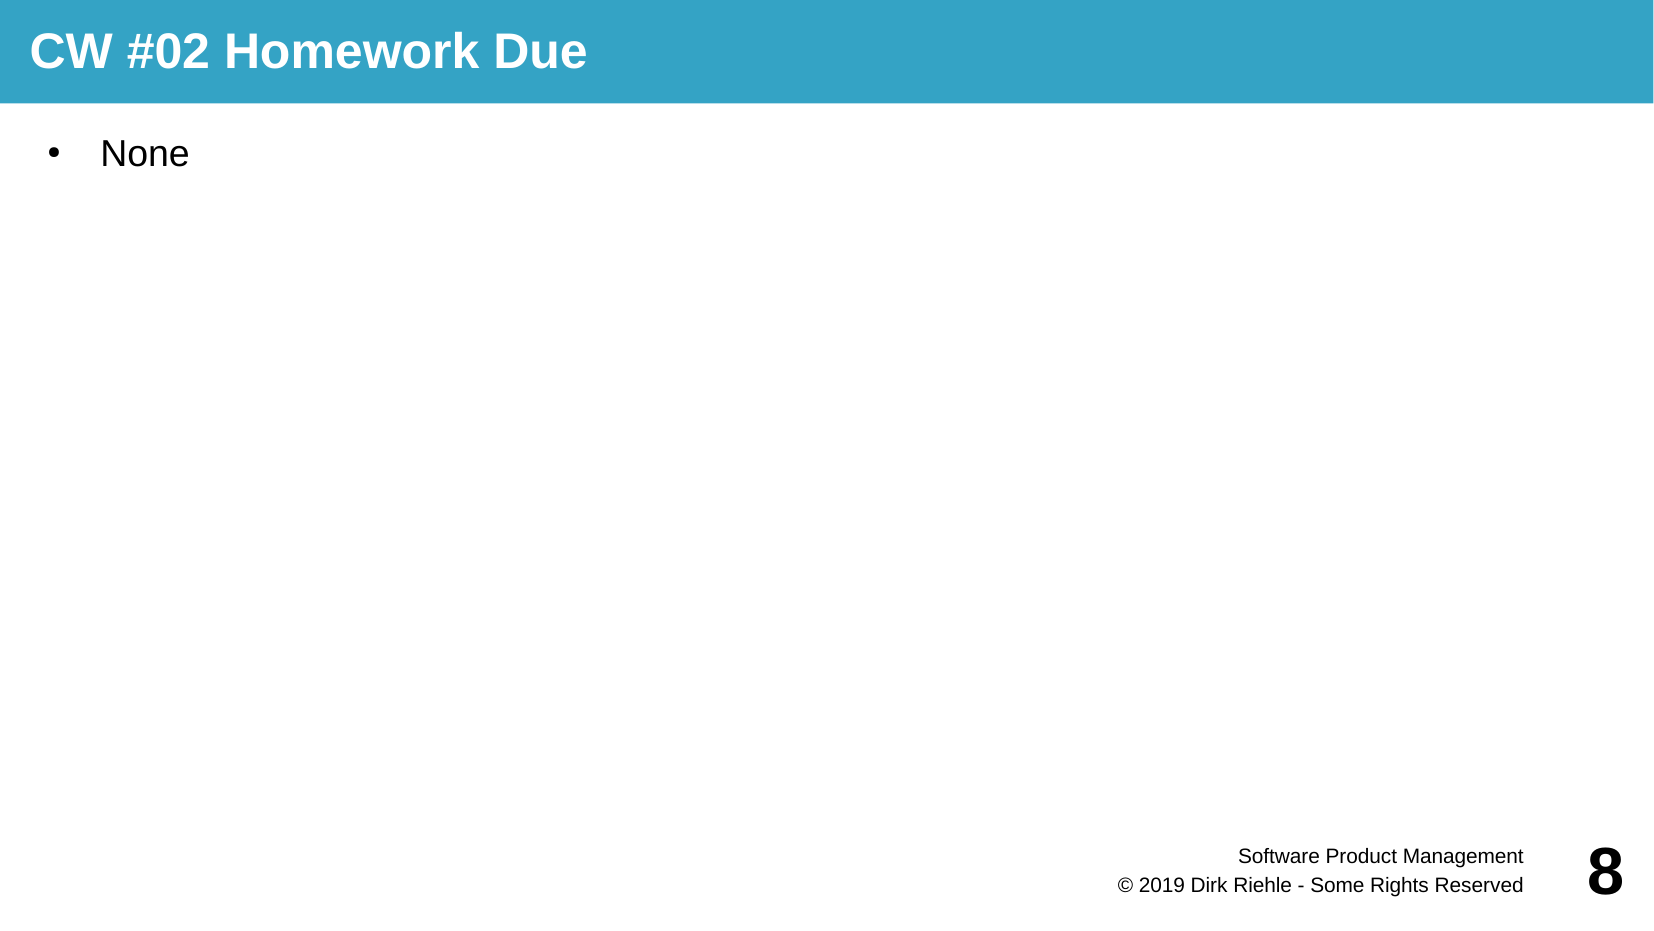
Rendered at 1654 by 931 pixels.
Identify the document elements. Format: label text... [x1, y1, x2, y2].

title CW #02 Homework Due [0, 0, 1654, 104]
list None [29, 132, 1625, 798]
